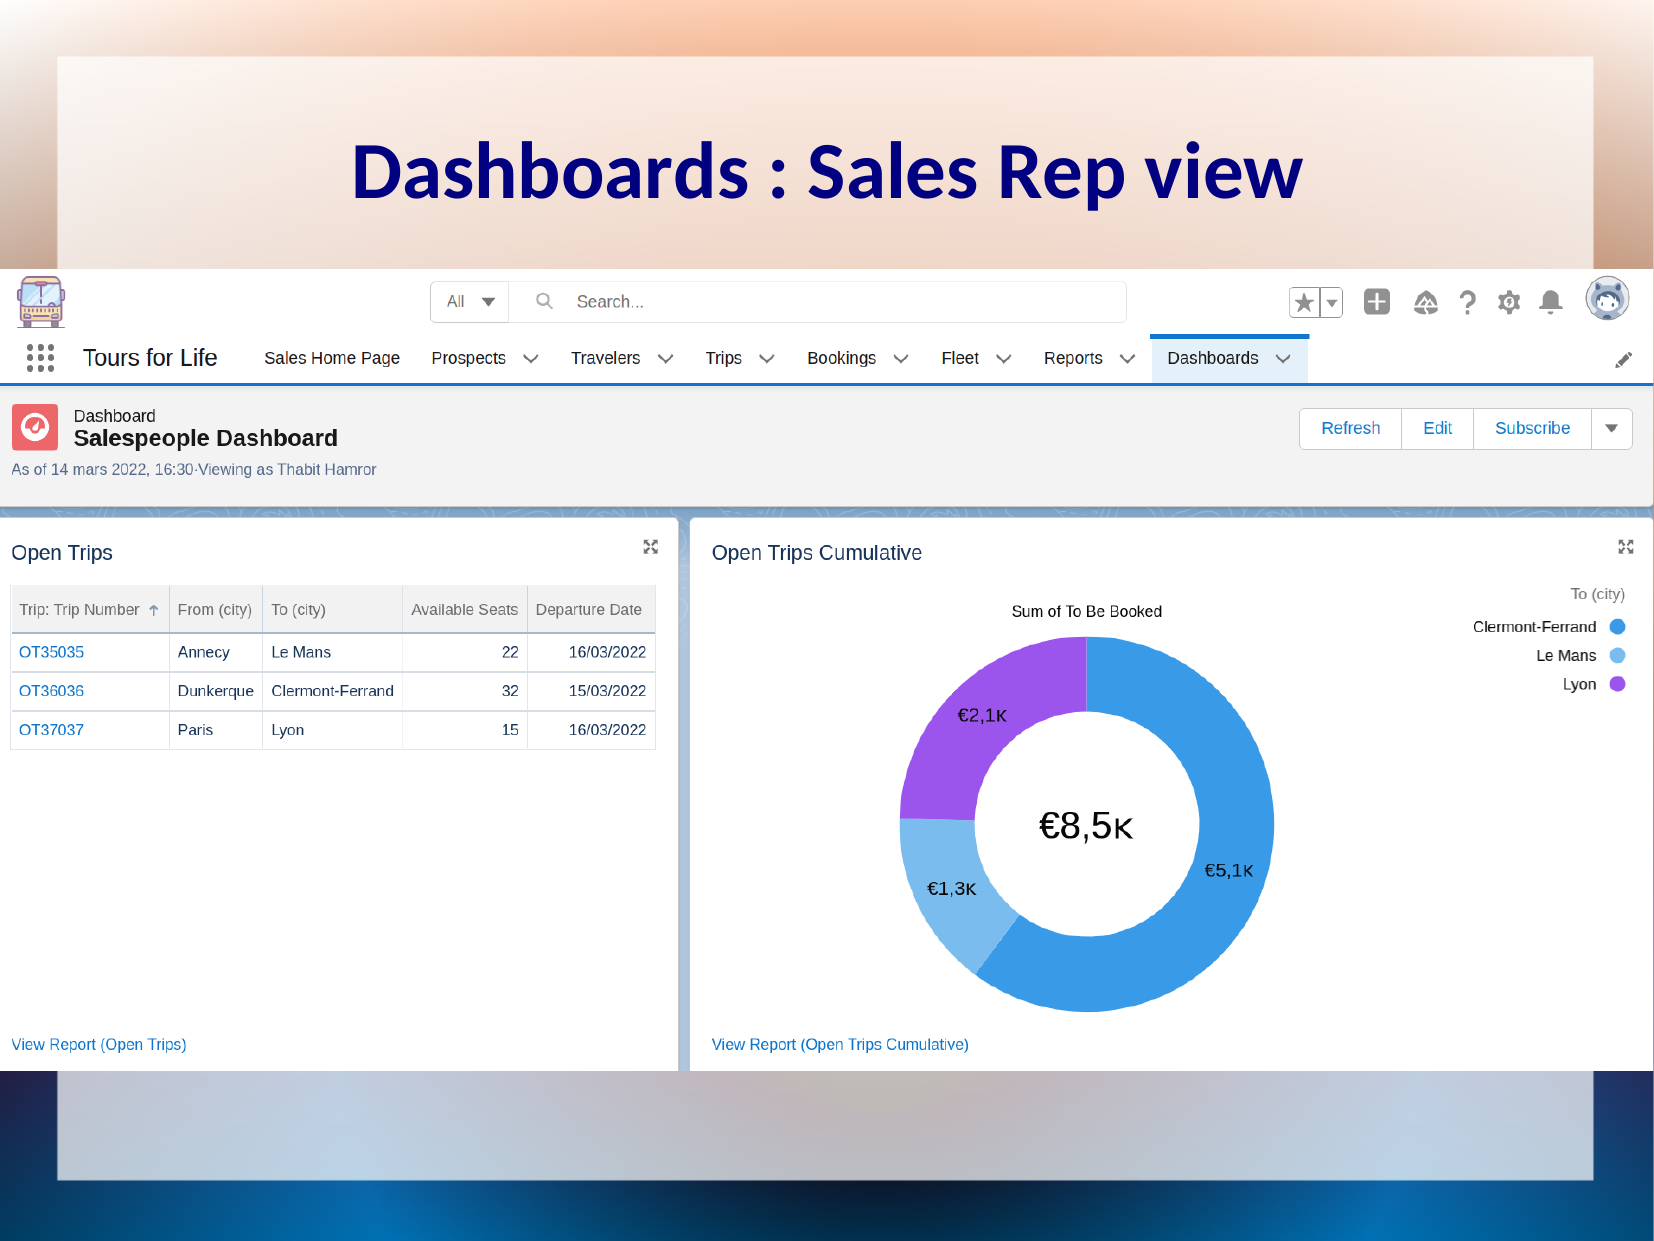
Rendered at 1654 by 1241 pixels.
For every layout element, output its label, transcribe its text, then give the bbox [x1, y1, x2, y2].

title Dashboards : Sales Rep view [84, 75, 1573, 269]
picture [0, 0, 1654, 1241]
